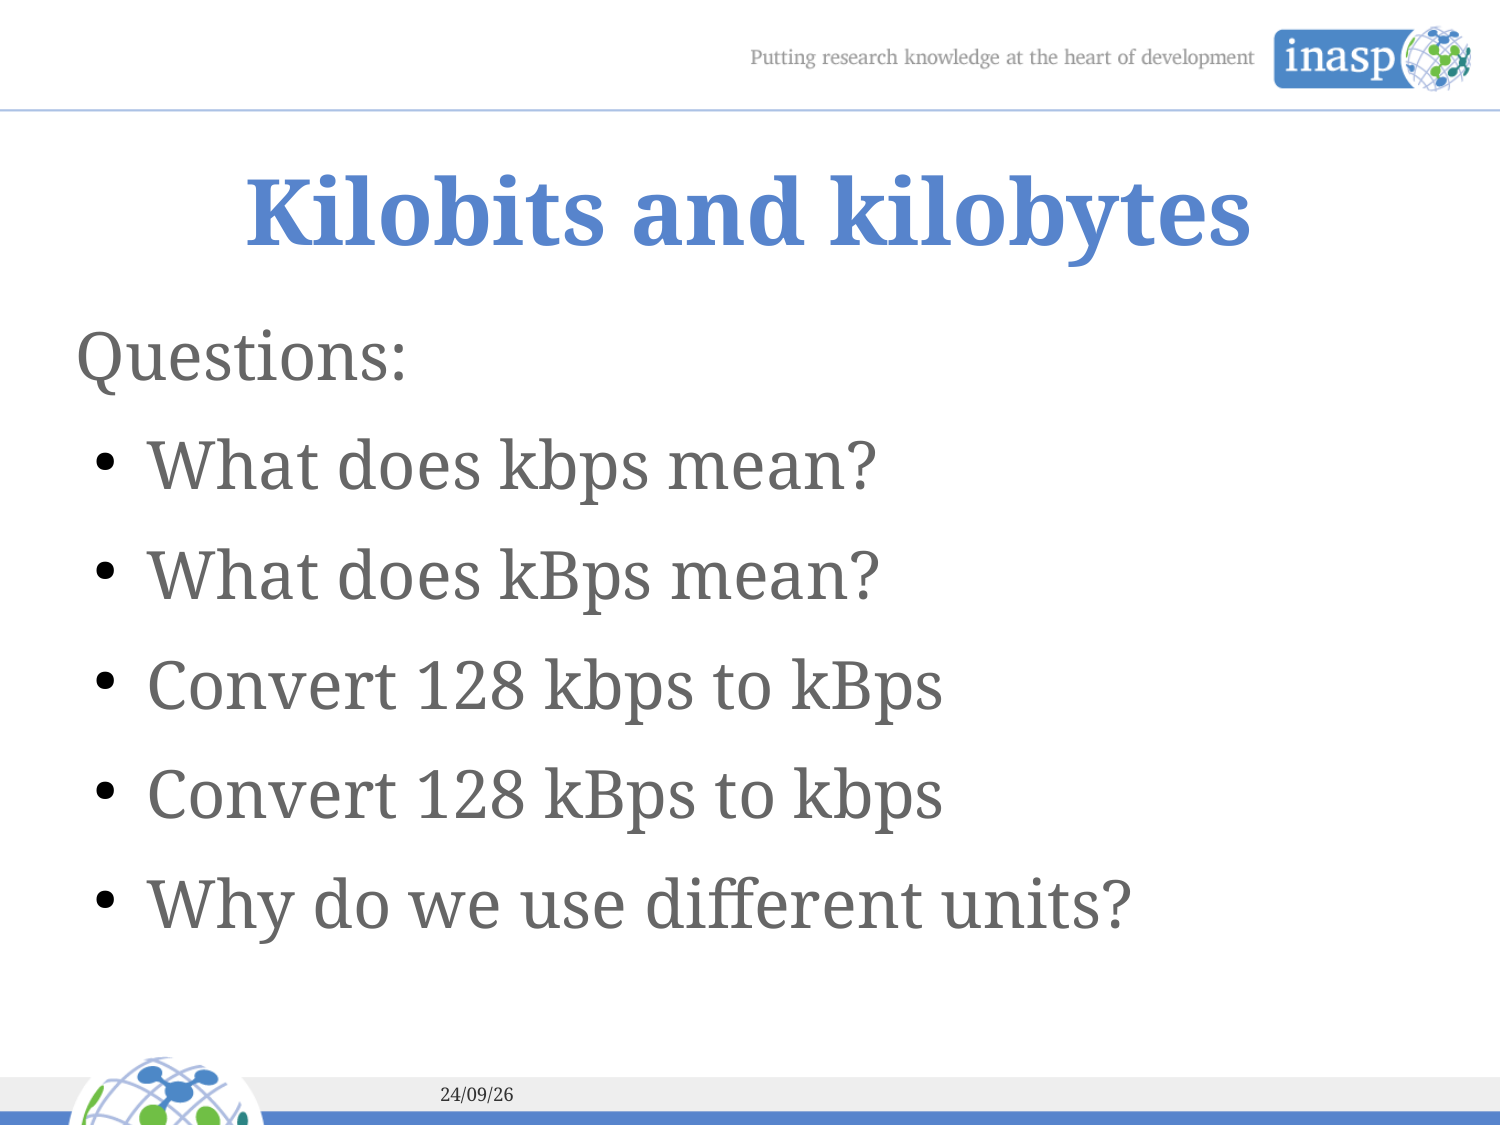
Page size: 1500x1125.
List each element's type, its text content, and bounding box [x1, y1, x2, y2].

title Kilobits and kilobytes [75, 129, 1426, 313]
picture [0, 0, 1500, 1125]
list Questions: What does kbps mean? What does kBps mean? Convert 128 kbps to kBps Convert 128 kBps to kbps Why do we use different units? [75, 313, 1426, 967]
